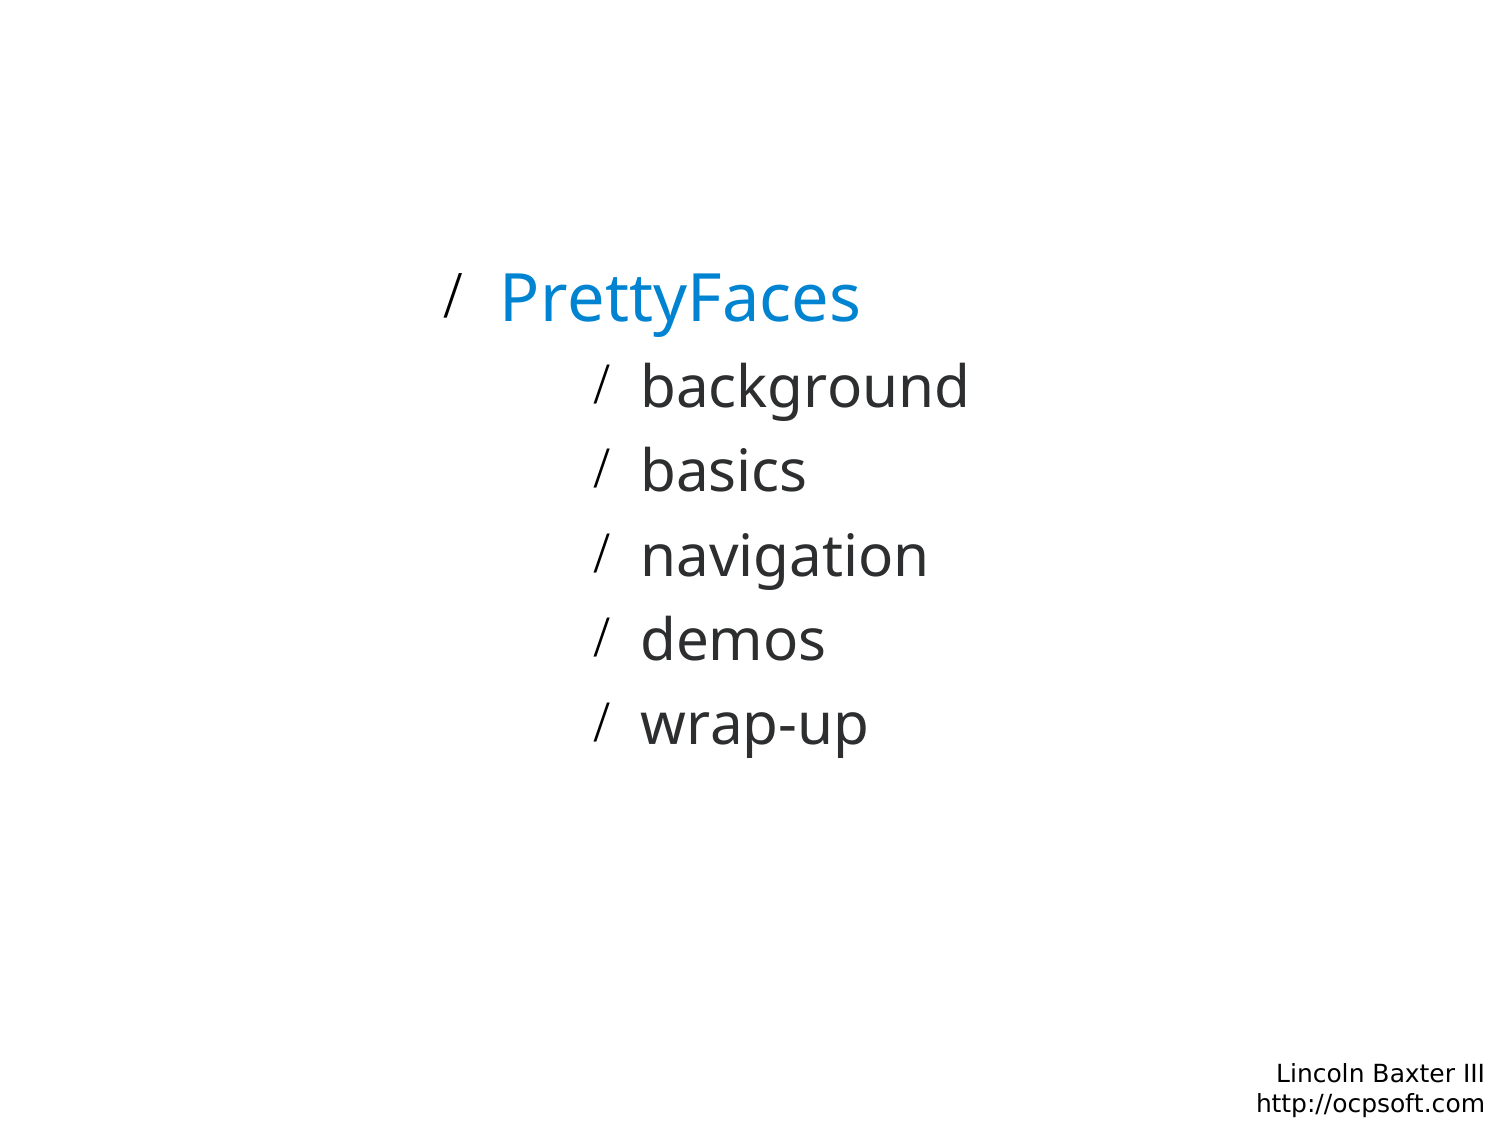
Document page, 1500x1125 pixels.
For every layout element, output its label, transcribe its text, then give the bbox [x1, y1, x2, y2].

list PrettyFaces background basics navigation demos wrap-up [428, 149, 1088, 893]
